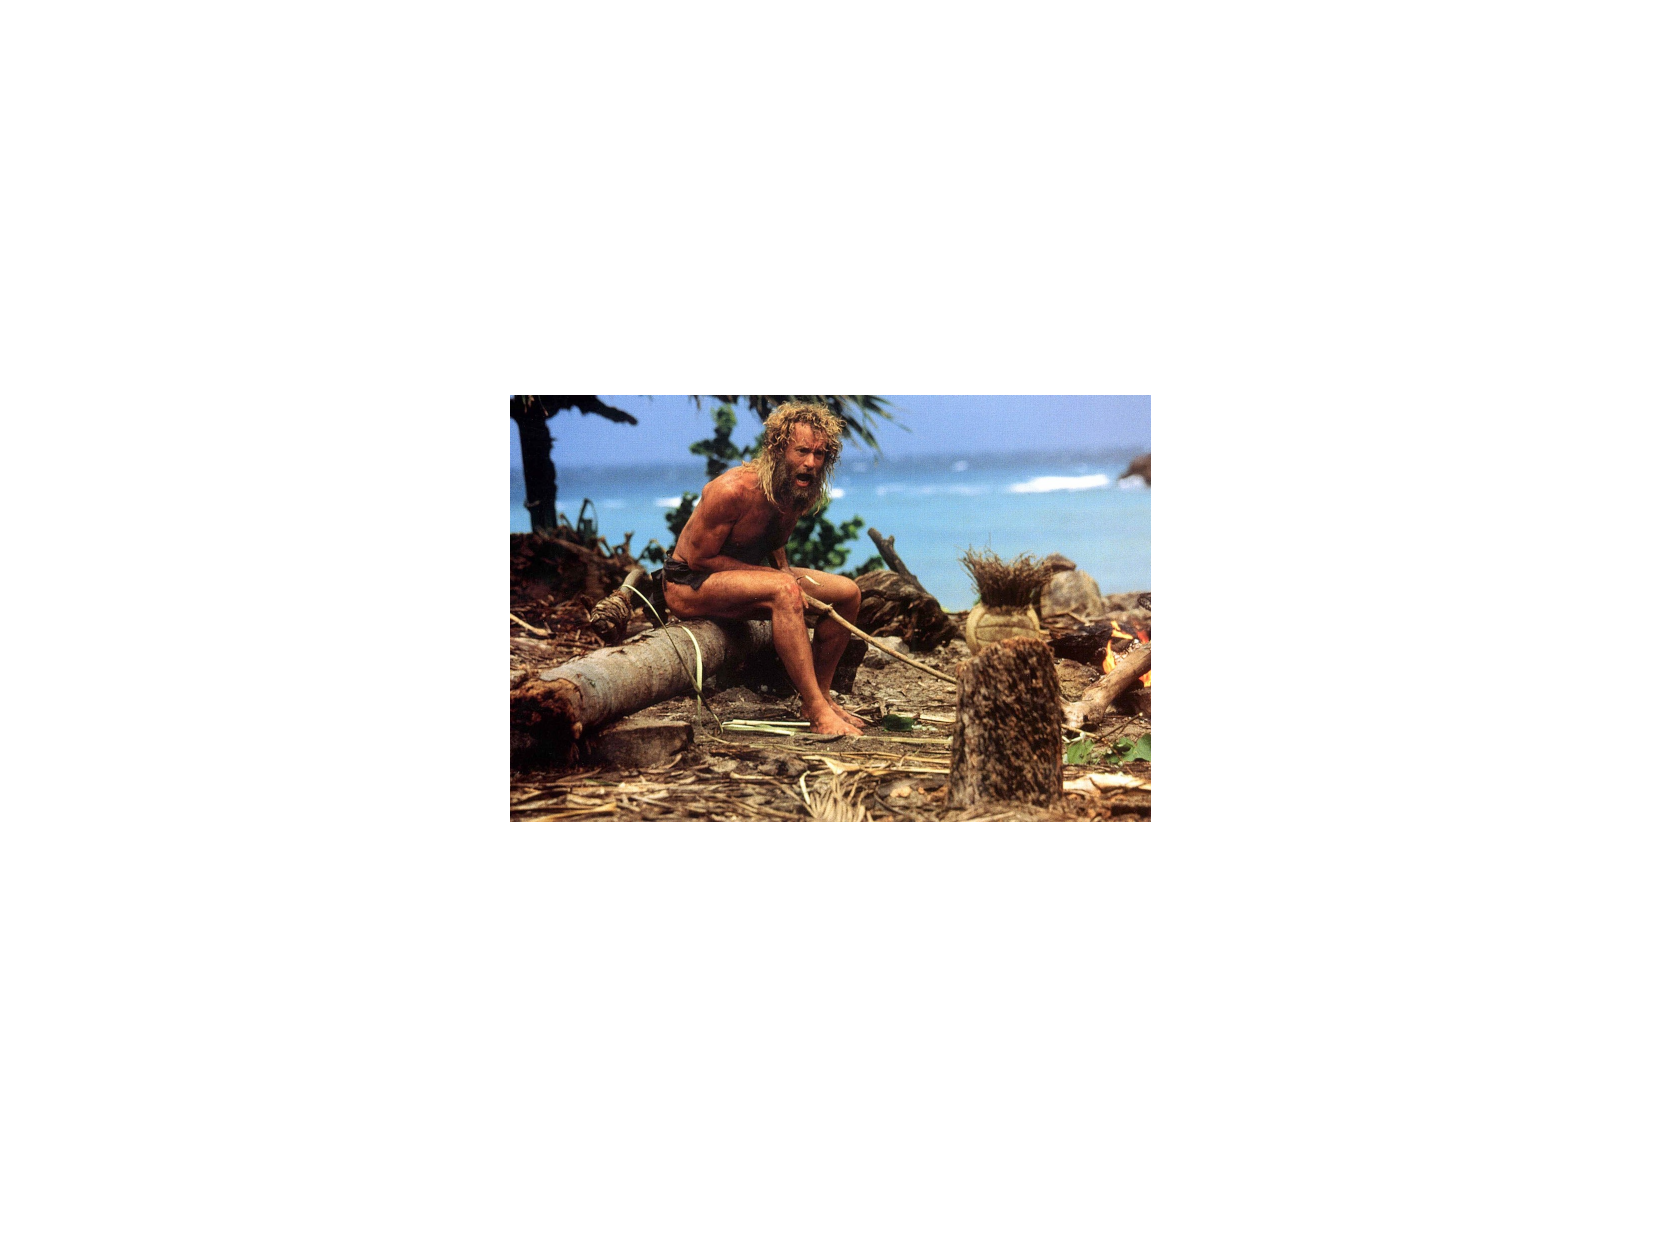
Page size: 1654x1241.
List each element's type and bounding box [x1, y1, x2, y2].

picture [510, 395, 1151, 822]
